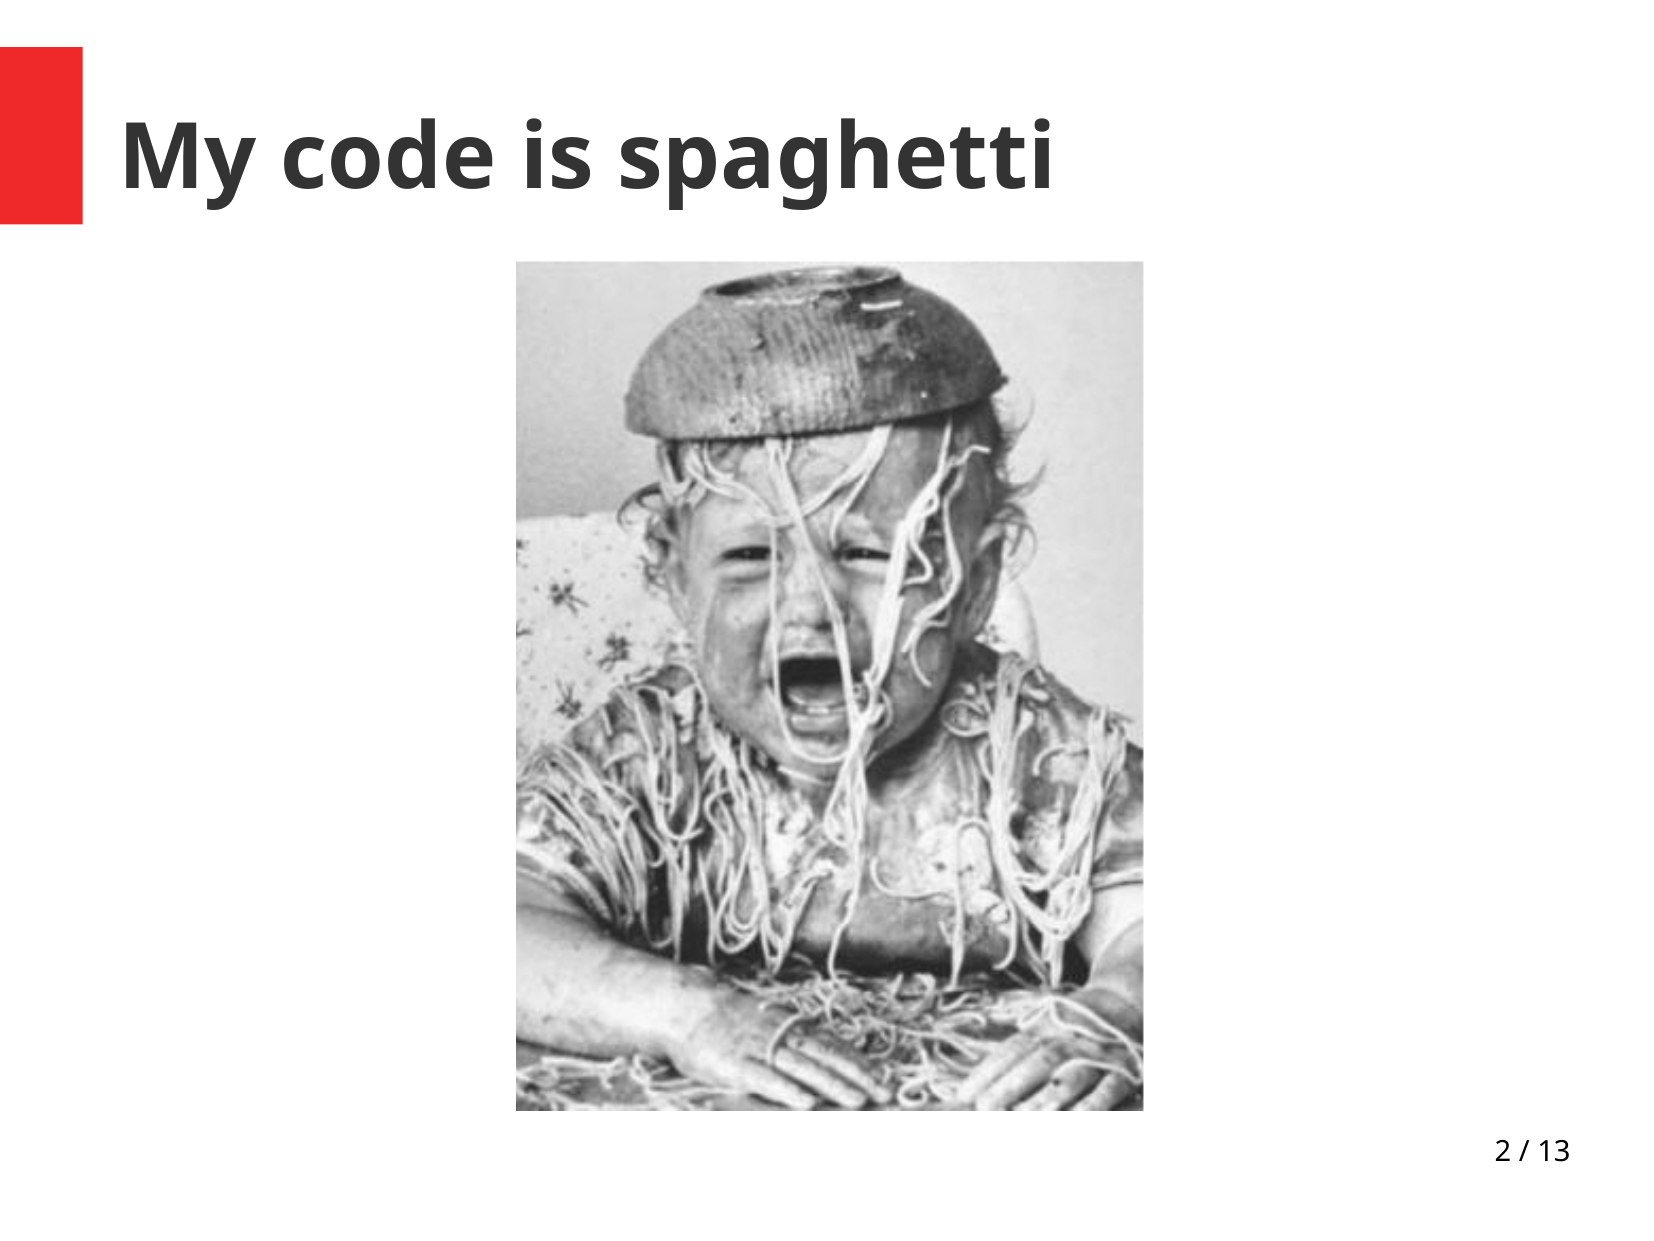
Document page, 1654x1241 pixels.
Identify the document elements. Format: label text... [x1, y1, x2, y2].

picture [516, 260, 1146, 1111]
title My code is spaghetti [118, 49, 1571, 257]
